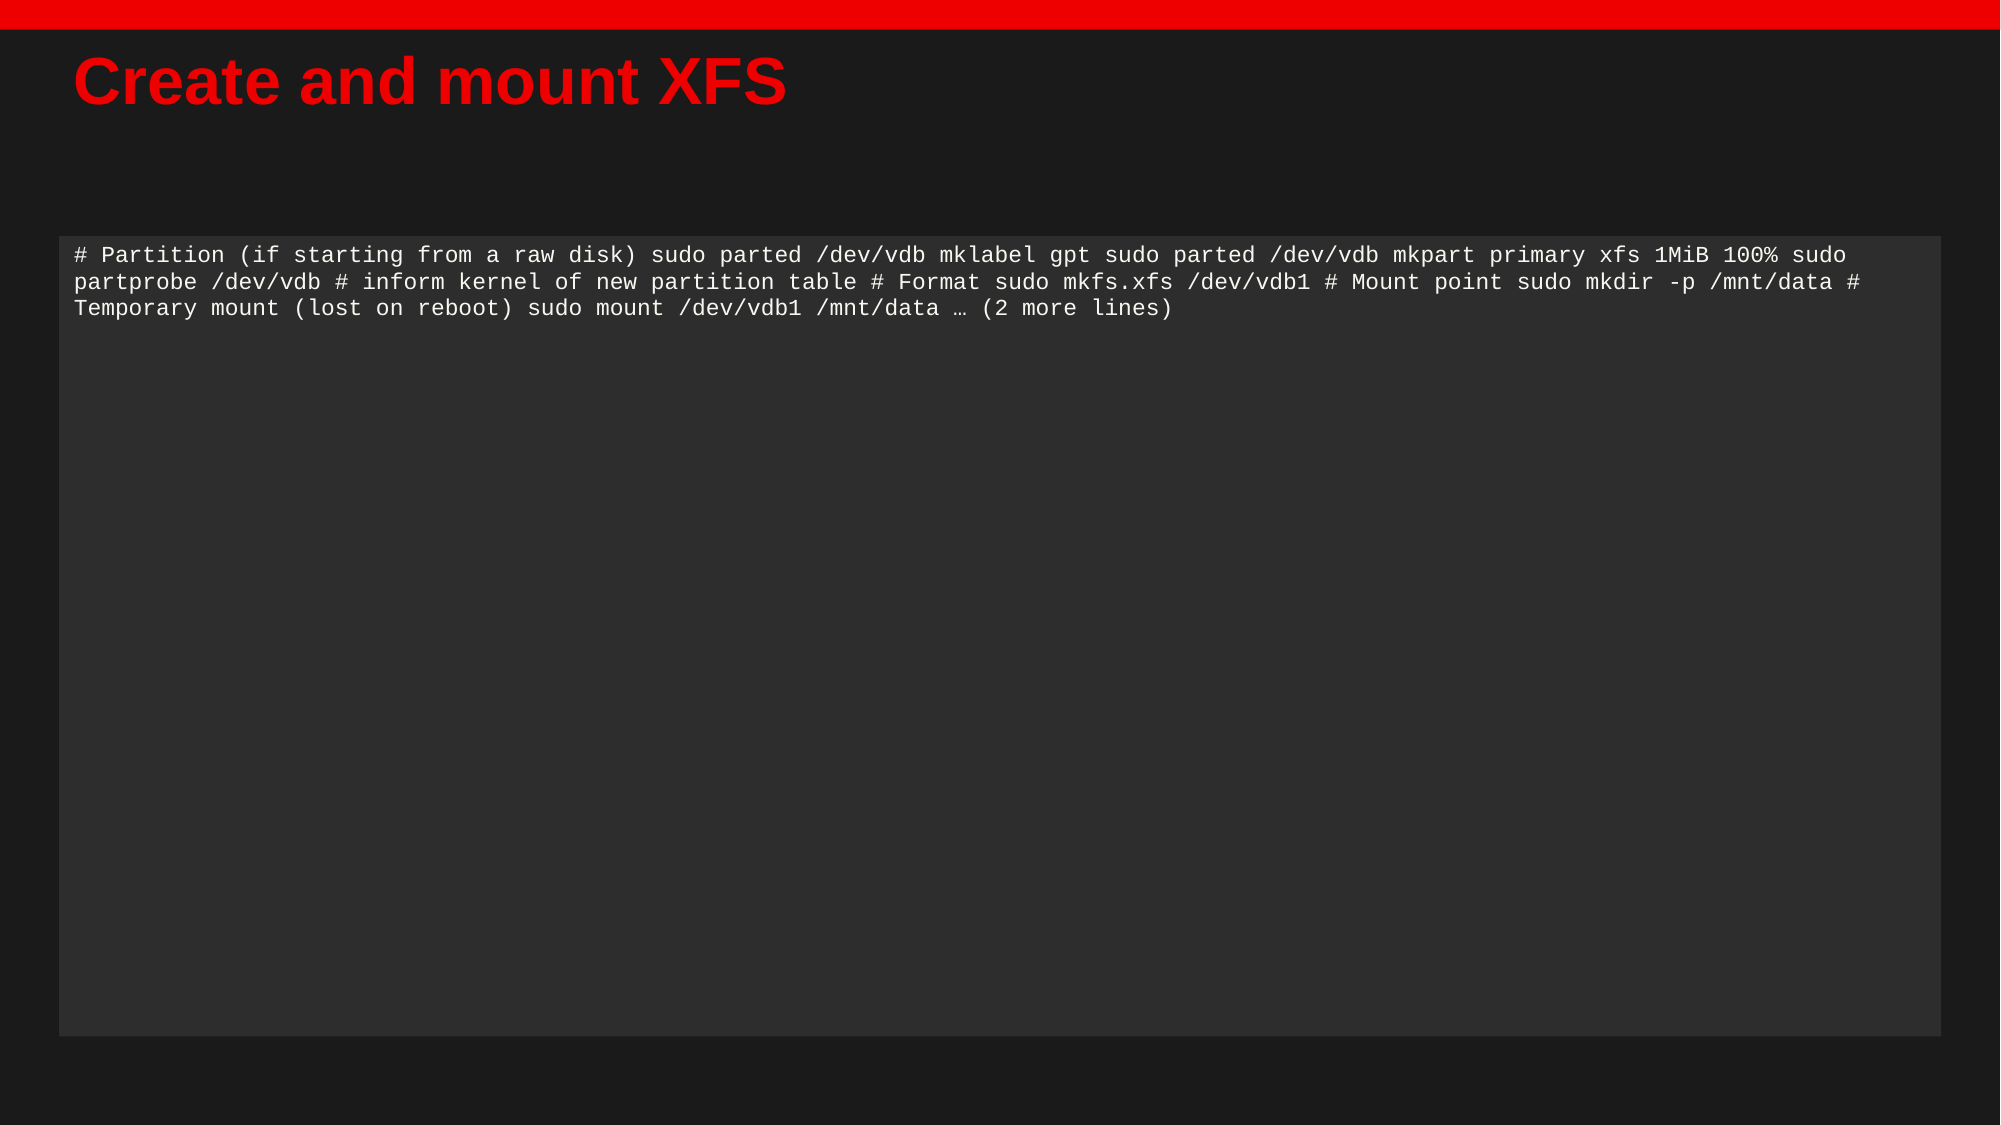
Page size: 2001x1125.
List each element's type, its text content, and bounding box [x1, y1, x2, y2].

text_box # Partition (if starting from a raw disk) sudo parted /dev/vdb mklabel gpt sudo parted /dev/vdb mkpart primary xfs 1MiB 100% sudo partprobe /dev/vdb # inform kernel of new partition table # Format sudo mkfs.xfs /dev/vdb1 # Mount point sudo mkdir -p /mnt/data # Temporary mount (lost on reboot) sudo mount /dev/vdb1 /mnt/data … (2 more lines) [59, 236, 1942, 1037]
text_box Create and mount XFS [59, 36, 1942, 208]
text_box [0, 0, 2001, 30]
